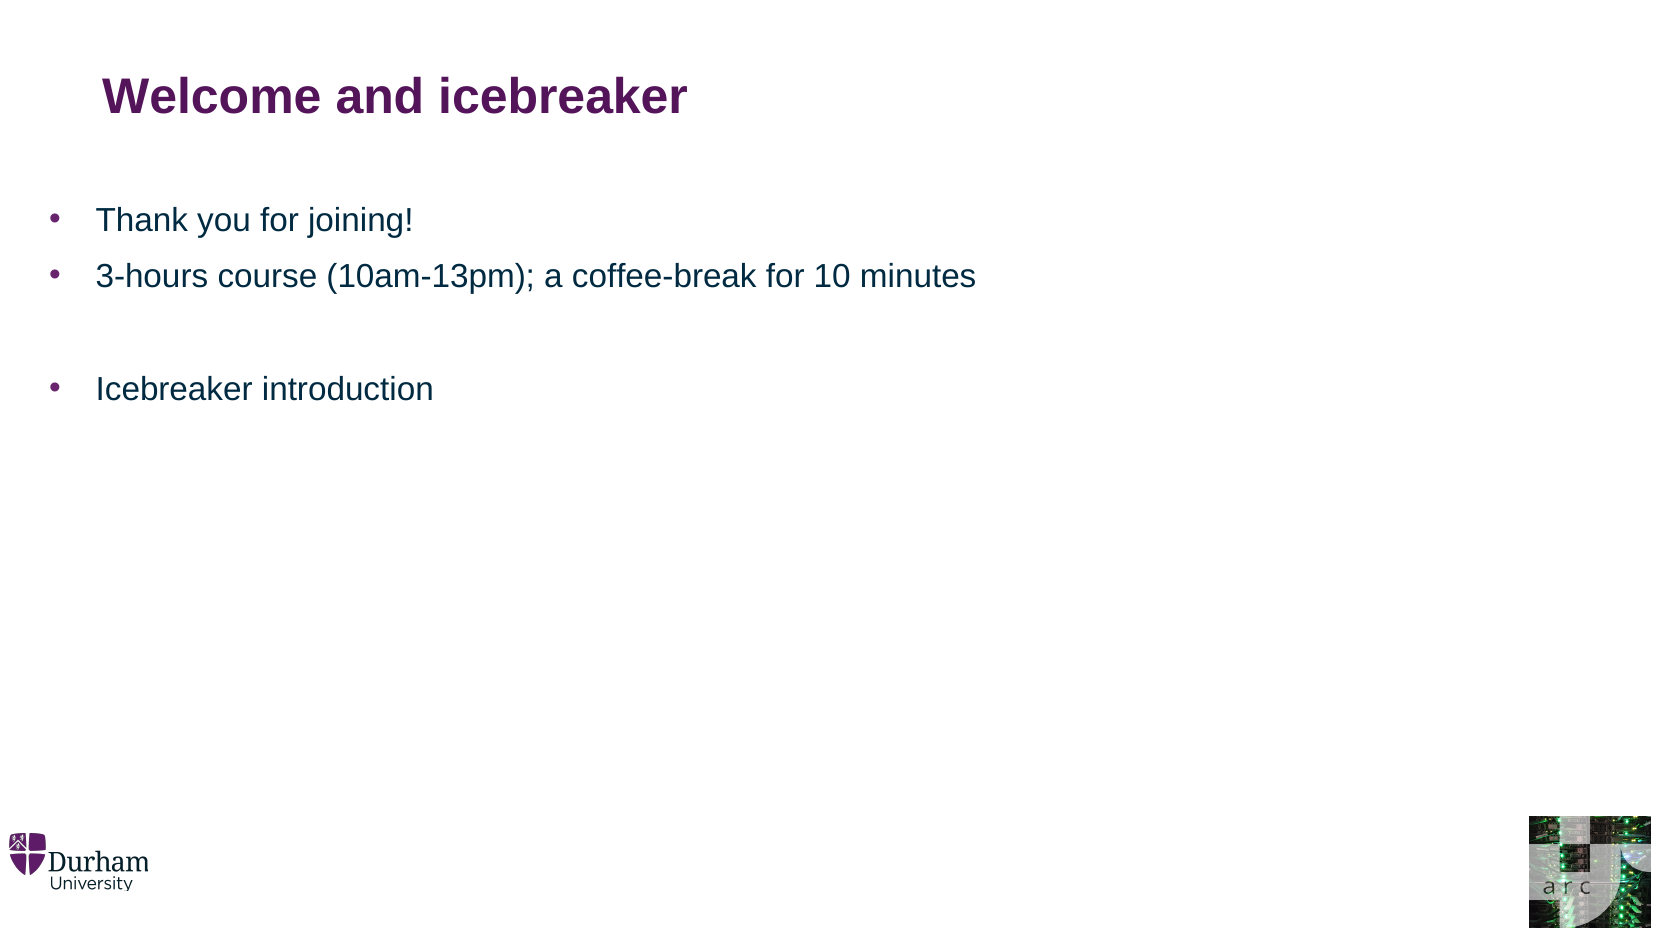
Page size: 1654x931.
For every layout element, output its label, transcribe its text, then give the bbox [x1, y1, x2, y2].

text_box Thank you for joining! 3-hours course (10am-13pm); a coffee-break for 10 minutes Icebreaker introduction [48, 197, 1282, 419]
picture [1529, 816, 1651, 928]
text_box Welcome and icebreaker [102, 63, 1398, 204]
picture [9, 833, 148, 891]
